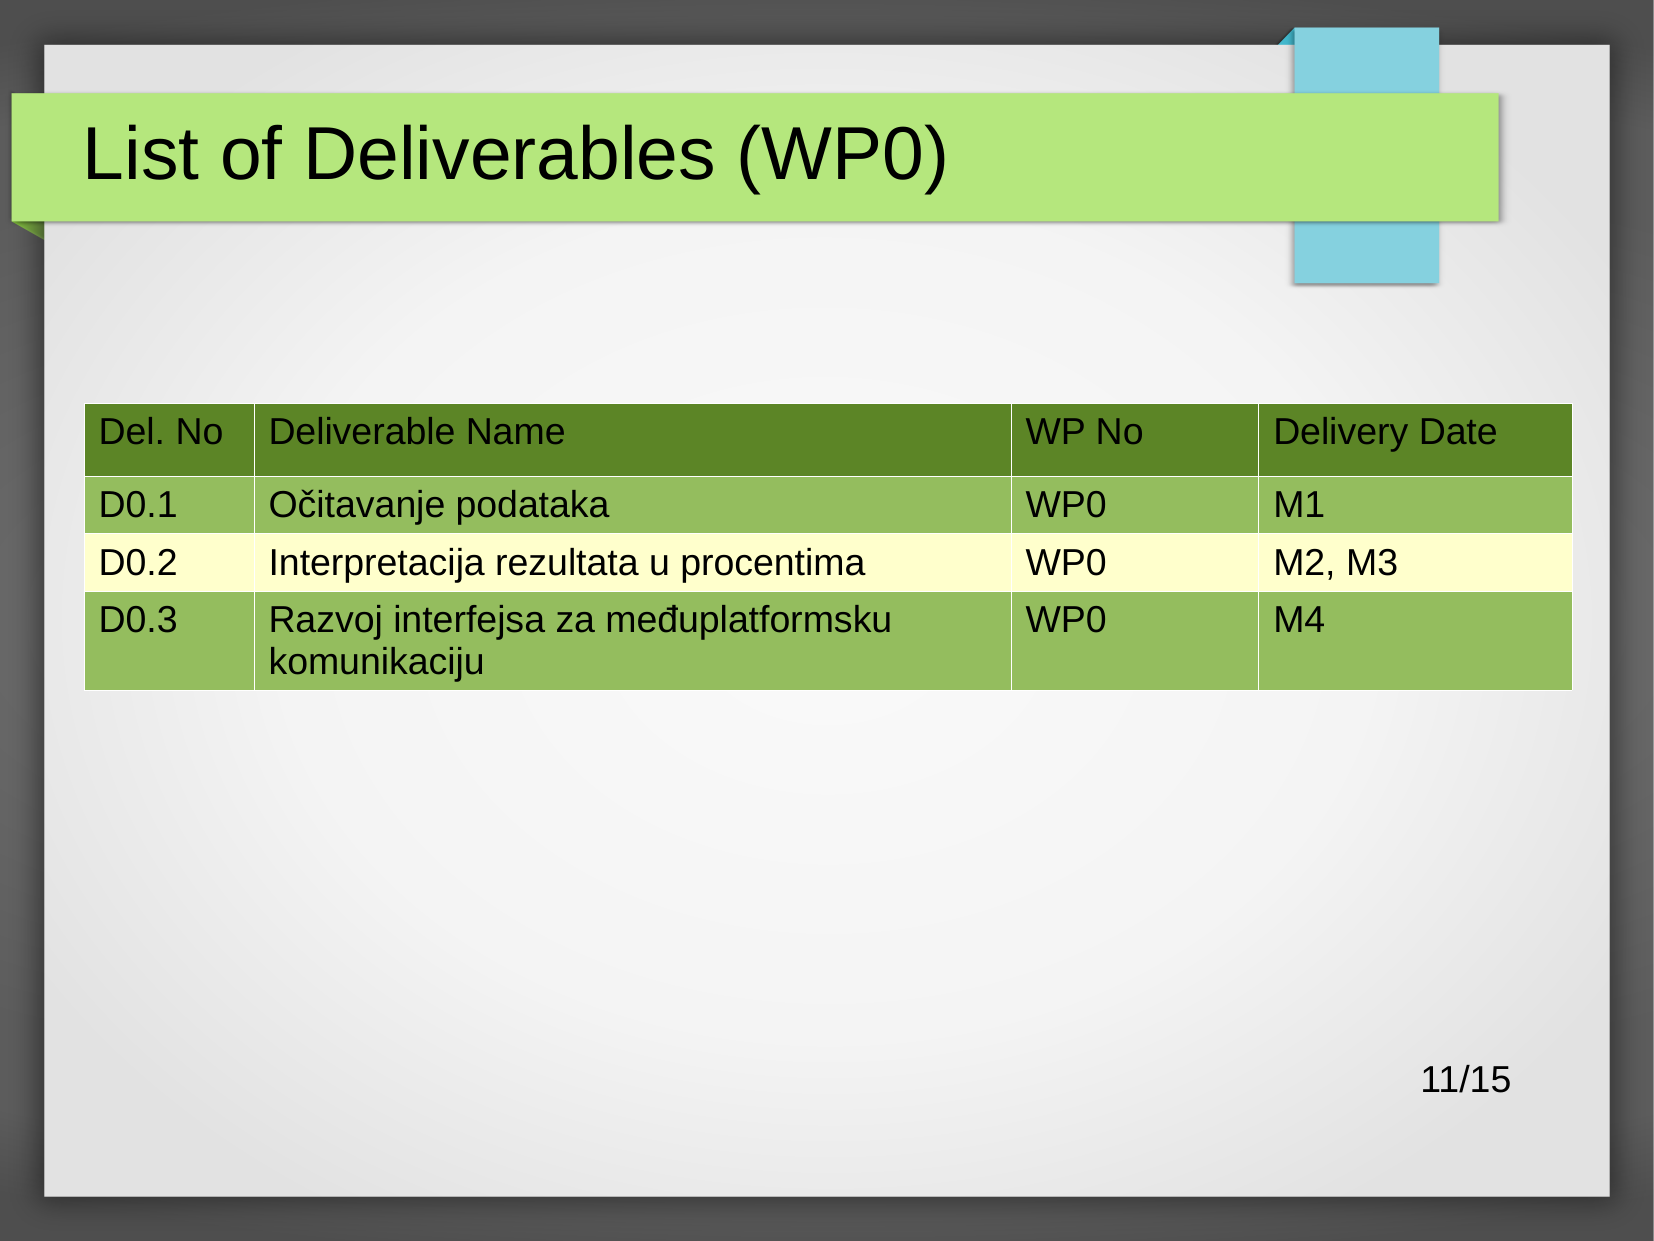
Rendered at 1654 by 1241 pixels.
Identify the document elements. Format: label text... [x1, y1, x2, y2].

table_cell M4 [1259, 592, 1572, 690]
table_cell D0.2 [85, 534, 254, 591]
table_cell WP0 [1012, 477, 1258, 533]
table_cell Interpretacija rezultata u procentima [255, 534, 1011, 591]
table_cell WP0 [1012, 592, 1258, 690]
table_header Del. No [85, 404, 254, 476]
table_header Delivery Date [1259, 404, 1572, 476]
table_cell WP0 [1012, 534, 1258, 591]
table_cell Razvoj interfejsa za međuplatformsku komunikaciju [255, 592, 1011, 690]
table_header WP No [1012, 404, 1258, 476]
table_header Deliverable Name [255, 404, 1011, 476]
table_cell D0.3 [85, 592, 254, 690]
picture [0, 0, 1654, 1241]
table_cell Očitavanje podataka [255, 477, 1011, 533]
text_box 11/15 [1405, 1051, 1534, 1132]
table_cell M2, M3 [1259, 534, 1572, 591]
title List of Deliverables (WP0) [82, 94, 1264, 213]
table_cell D0.1 [85, 477, 254, 533]
table_cell M1 [1259, 477, 1572, 533]
